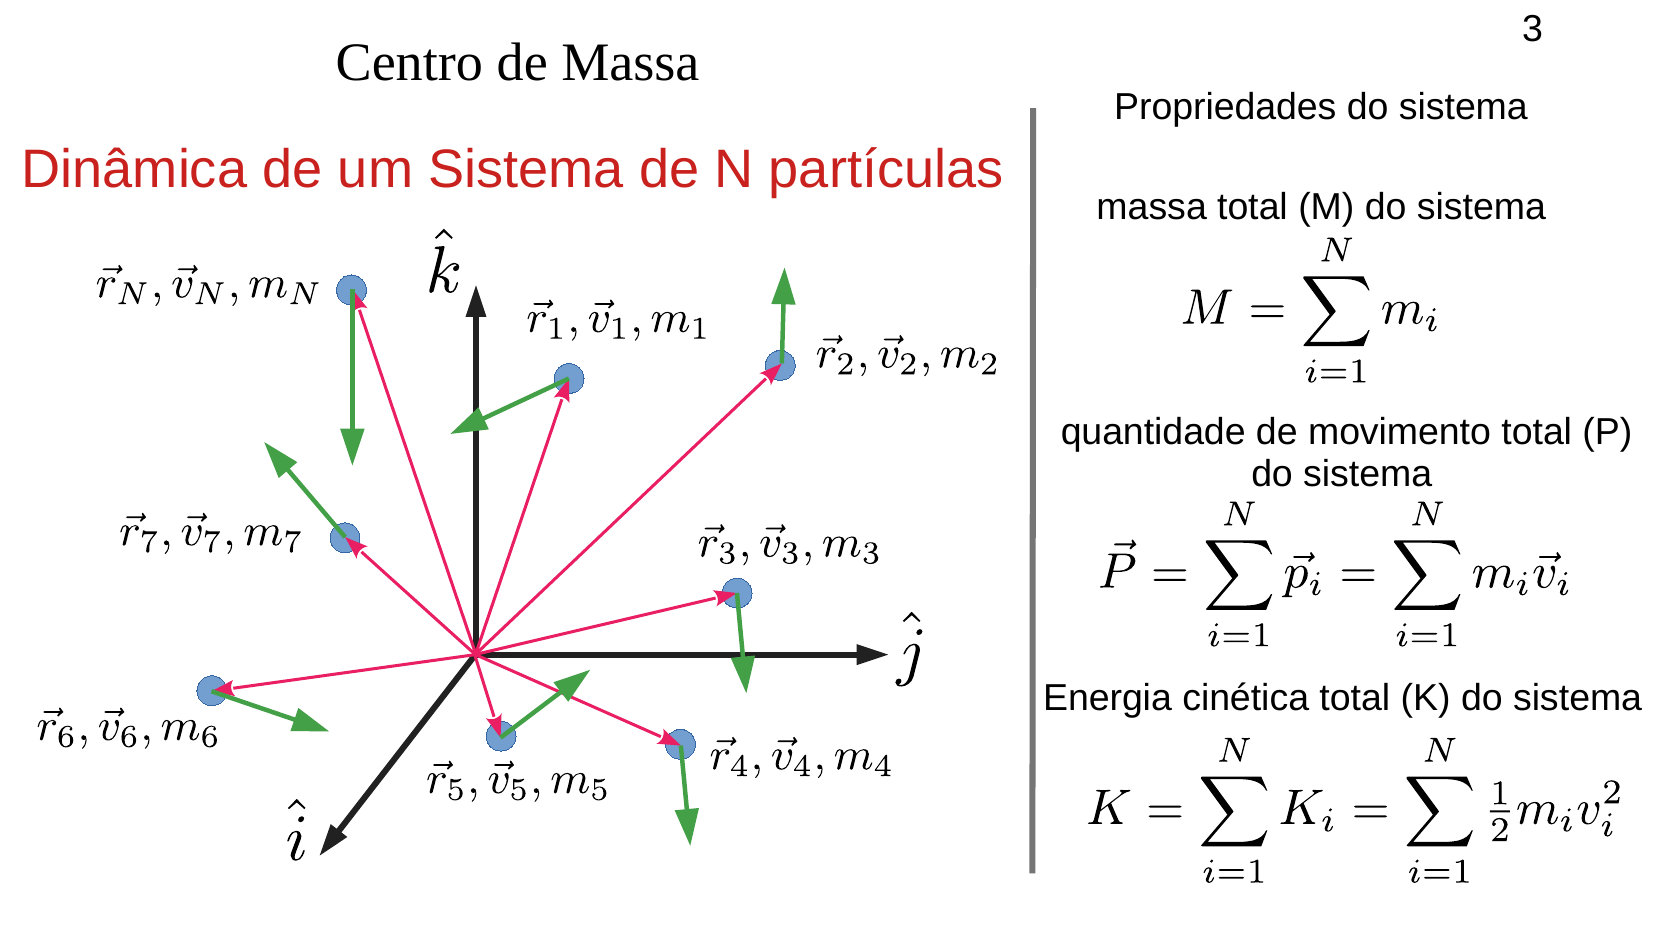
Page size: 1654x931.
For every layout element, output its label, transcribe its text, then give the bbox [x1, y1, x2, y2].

picture [694, 522, 880, 568]
text_box 18 [1507, 0, 1654, 71]
text_box [774, 351, 796, 381]
text_box [486, 725, 517, 752]
picture [812, 333, 998, 378]
text_box [669, 729, 696, 759]
picture [33, 705, 219, 751]
text_box Energia cinética total (K) do sistema [1028, 668, 1654, 726]
text_box [725, 596, 736, 608]
picture [1097, 502, 1569, 647]
text_box [196, 675, 225, 705]
picture [706, 735, 893, 780]
picture [523, 297, 708, 343]
text_box Propriedades do sistema [1099, 78, 1554, 136]
text_box [338, 522, 360, 542]
picture [422, 758, 609, 804]
picture [1178, 235, 1439, 385]
text_box [665, 745, 679, 760]
picture [425, 228, 460, 293]
picture [1086, 737, 1620, 883]
text_box [501, 721, 512, 733]
text_box Centro de Massa [320, 0, 743, 100]
text_box [722, 578, 753, 608]
text_box massa total (M) do sistema [1081, 178, 1572, 236]
text_box [765, 350, 779, 370]
text_box [330, 528, 352, 553]
text_box [554, 363, 585, 394]
picture [115, 511, 303, 556]
picture [892, 609, 925, 689]
text_box quantidade de movimento total (P) do sistema [1046, 403, 1650, 502]
picture [92, 263, 321, 308]
text_box [336, 274, 367, 305]
text_box Dinâmica de um Sistema de N partículas [6, 130, 1024, 206]
picture [280, 798, 306, 861]
